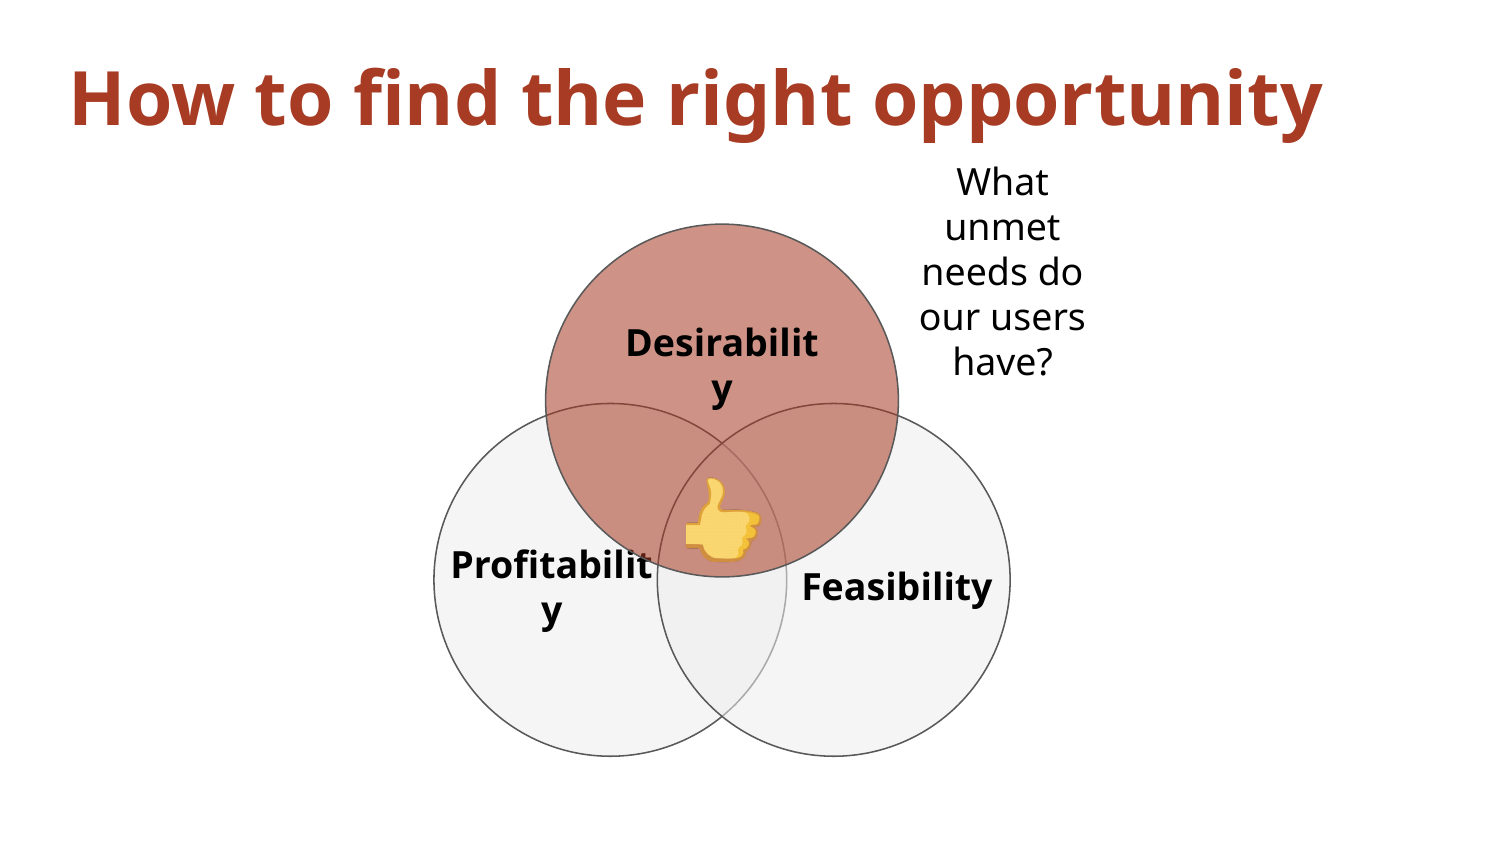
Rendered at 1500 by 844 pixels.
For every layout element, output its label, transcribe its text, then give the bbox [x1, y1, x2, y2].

text_box Feasibility [779, 536, 1015, 635]
text_box [439, 224, 1005, 757]
picture [681, 476, 768, 563]
text_box Desirability [604, 314, 840, 413]
text_box What unmet needs do our users have? [885, 197, 1121, 344]
text_box How to find the right opportunity [53, 39, 1391, 152]
text_box Profitability [433, 536, 670, 635]
